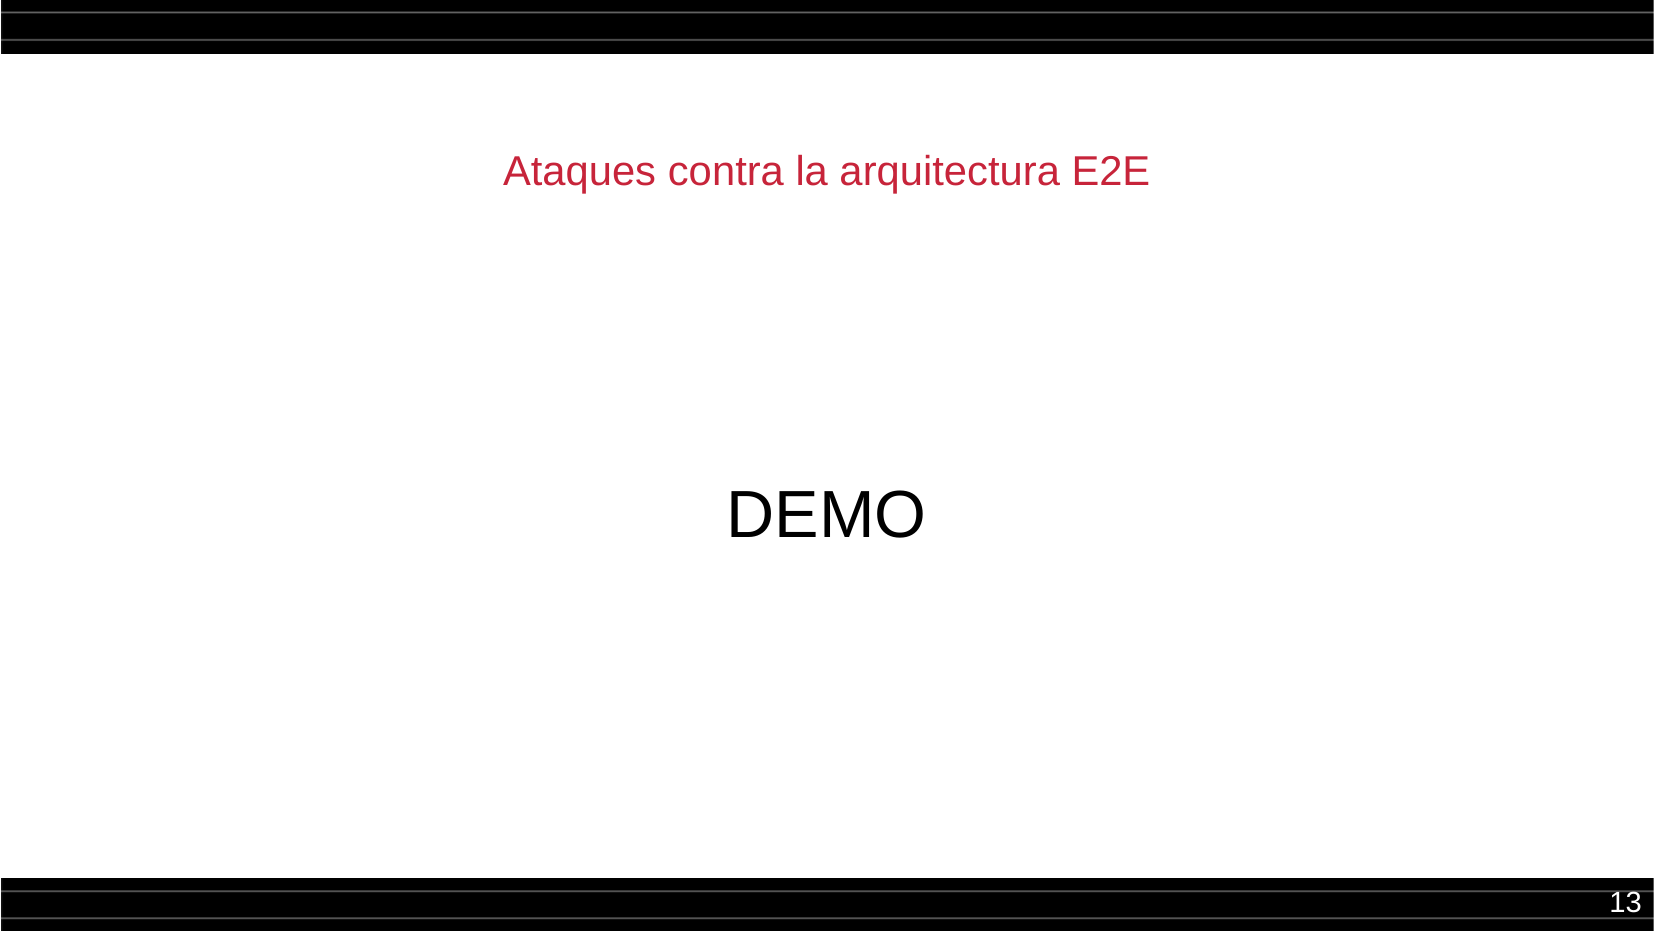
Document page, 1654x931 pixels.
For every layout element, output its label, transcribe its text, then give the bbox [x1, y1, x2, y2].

title Ataques contra la arquitectura E2E [82, 92, 1571, 249]
text_box https://github.com/jadolg/rocketchat_API [482, 440, 1183, 498]
subtitle DEMO [82, 271, 1571, 758]
picture [1, 0, 1654, 54]
picture [1, 878, 1654, 931]
